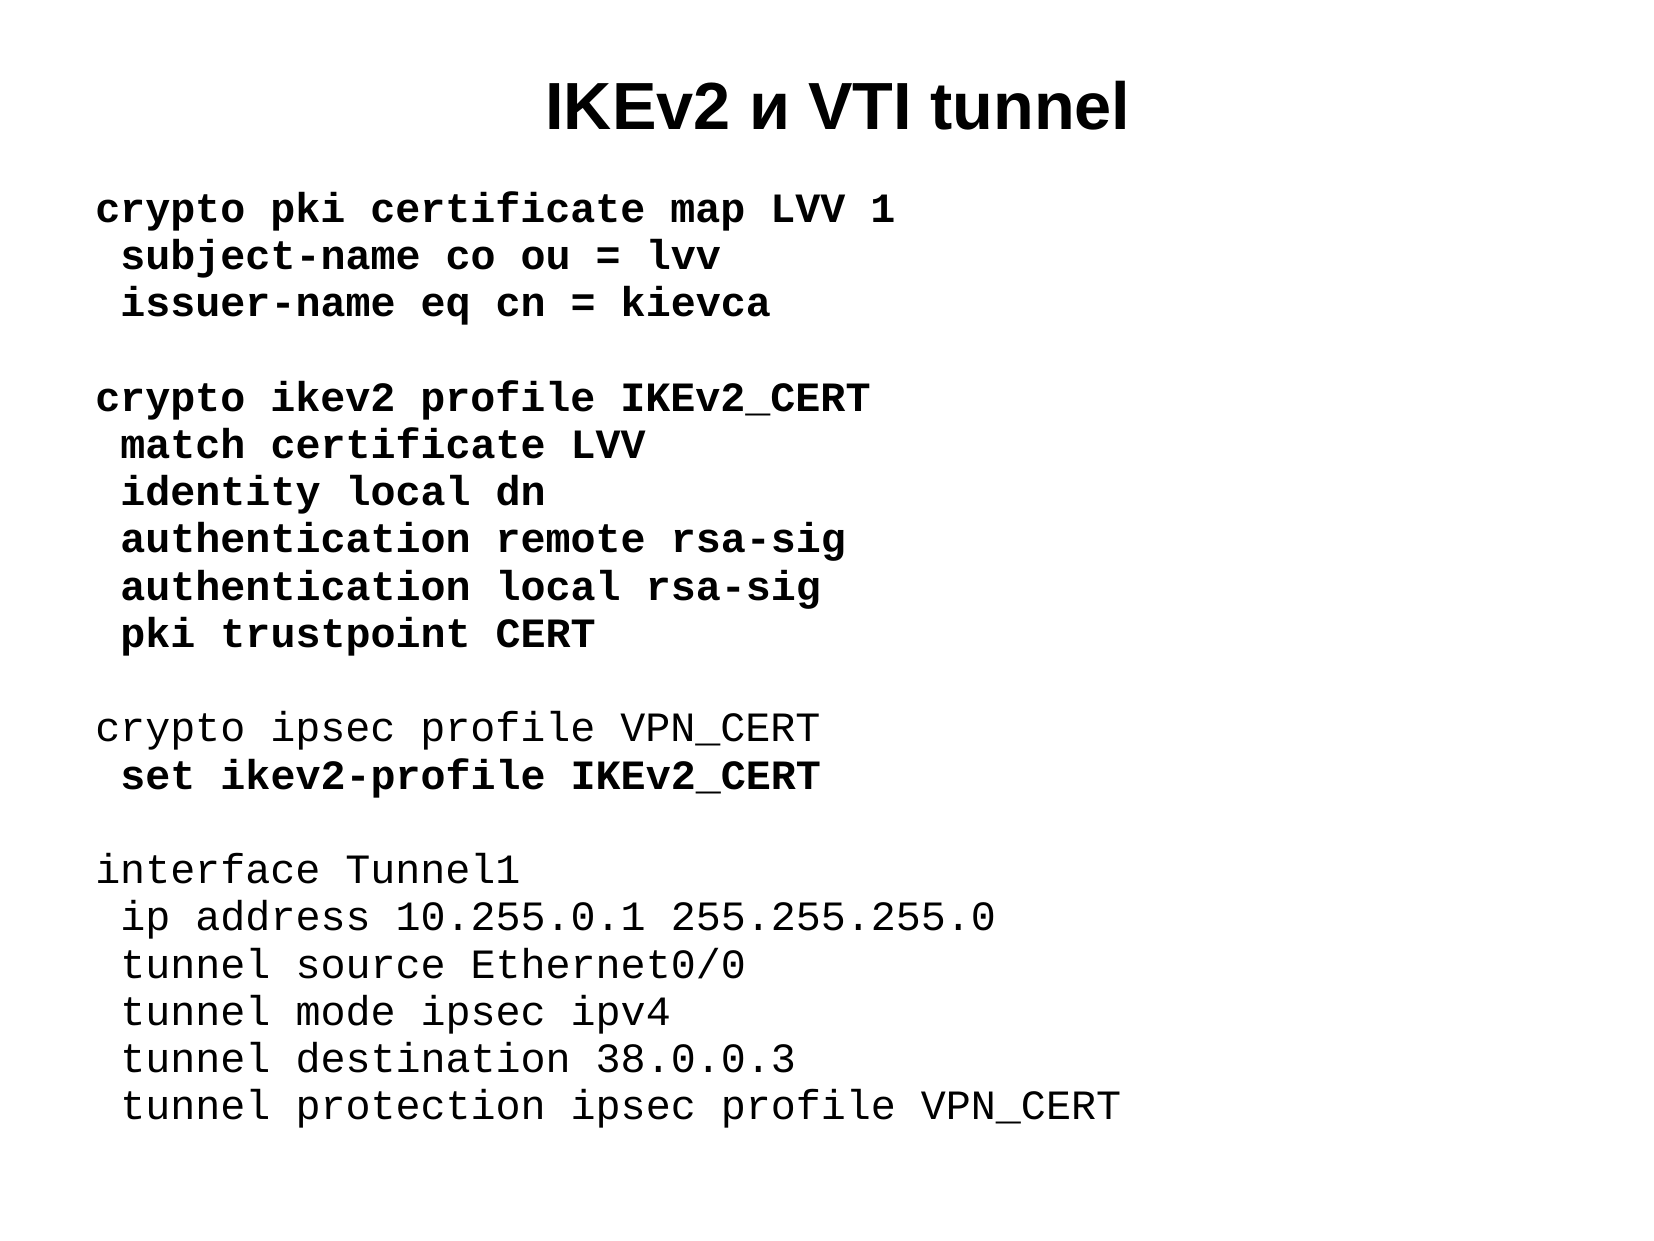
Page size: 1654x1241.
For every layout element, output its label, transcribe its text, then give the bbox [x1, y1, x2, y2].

text_box IKEv2 и VTI tunnel [64, 37, 1613, 151]
list crypto pki certificate map LVV 1 subject-name co ou = lvv issuer-name eq cn = kievca crypto ikev2 profile IKEv2_CERT match certificate LVV identity local dn authentication remote rsa-sig authentication local rsa-sig pki trustpoint CERT crypto ipsec profile VPN_CERT set ikev2-profile IKEv2_CERT interface Tunnel1 ip address 10.255.0.1 255.255.255.0 tunnel source Ethernet0/0 tunnel mode ipsec ipv4 tunnel destination 38.0.0.3 tunnel protection ipsec profile VPN_CERT [95, 187, 1538, 1208]
